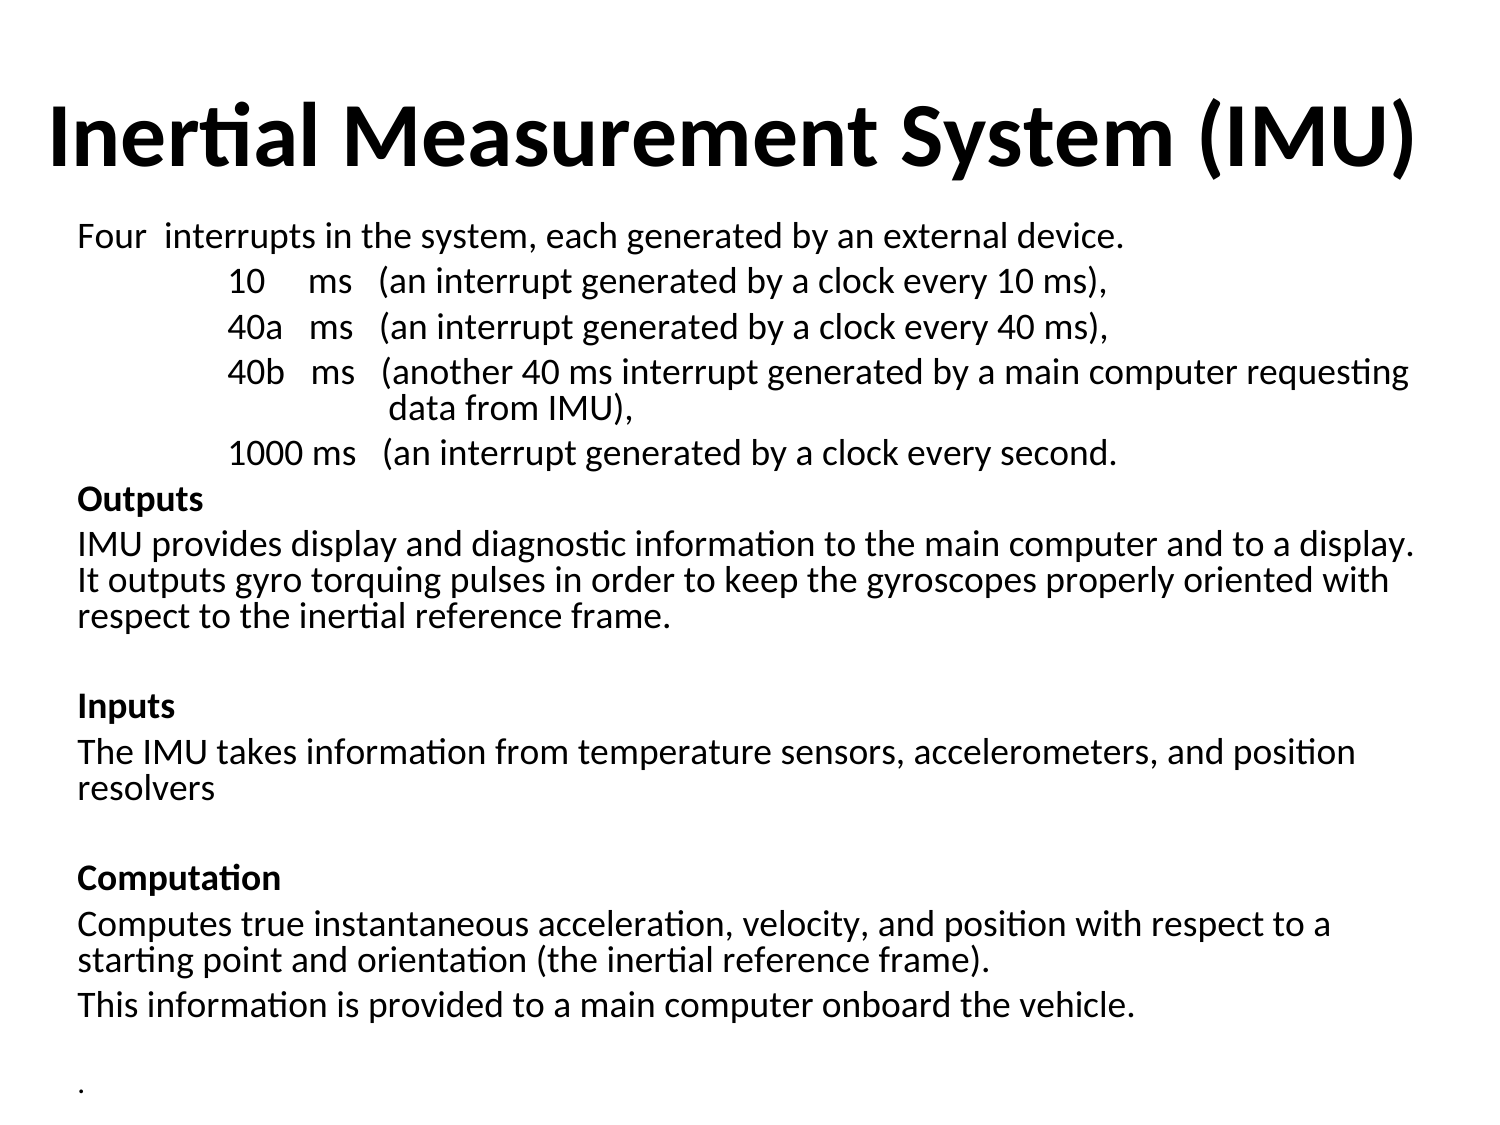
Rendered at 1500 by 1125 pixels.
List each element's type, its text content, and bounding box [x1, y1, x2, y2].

title Inertial Measurement System (IMU) [0, 21, 1488, 238]
subtitle Four interrupts in the system, each generated by an external device. 10 ms (an interrupt generated by a clock every 10 ms), 40a ms (an interrupt generated by a clock every 40 ms), 40b ms (another 40 ms interrupt generated by a main computer requesting data from IMU), 1000 ms (an interrupt generated by a clock every second. Outputs IMU provides display and diagnostic information to the main computer and to a display. It outputs gyro torquing pulses in order to keep the gyroscopes properly oriented with respect to the inertial reference frame. Inputs The IMU takes information from temperature sensors, accelerometers, and position resolvers Computation Computes true instantaneous acceleration, velocity, and position with respect to a starting point and orientation (the inertial reference frame). This information is provided to a main computer onboard the vehicle. . [62, 212, 1438, 1125]
